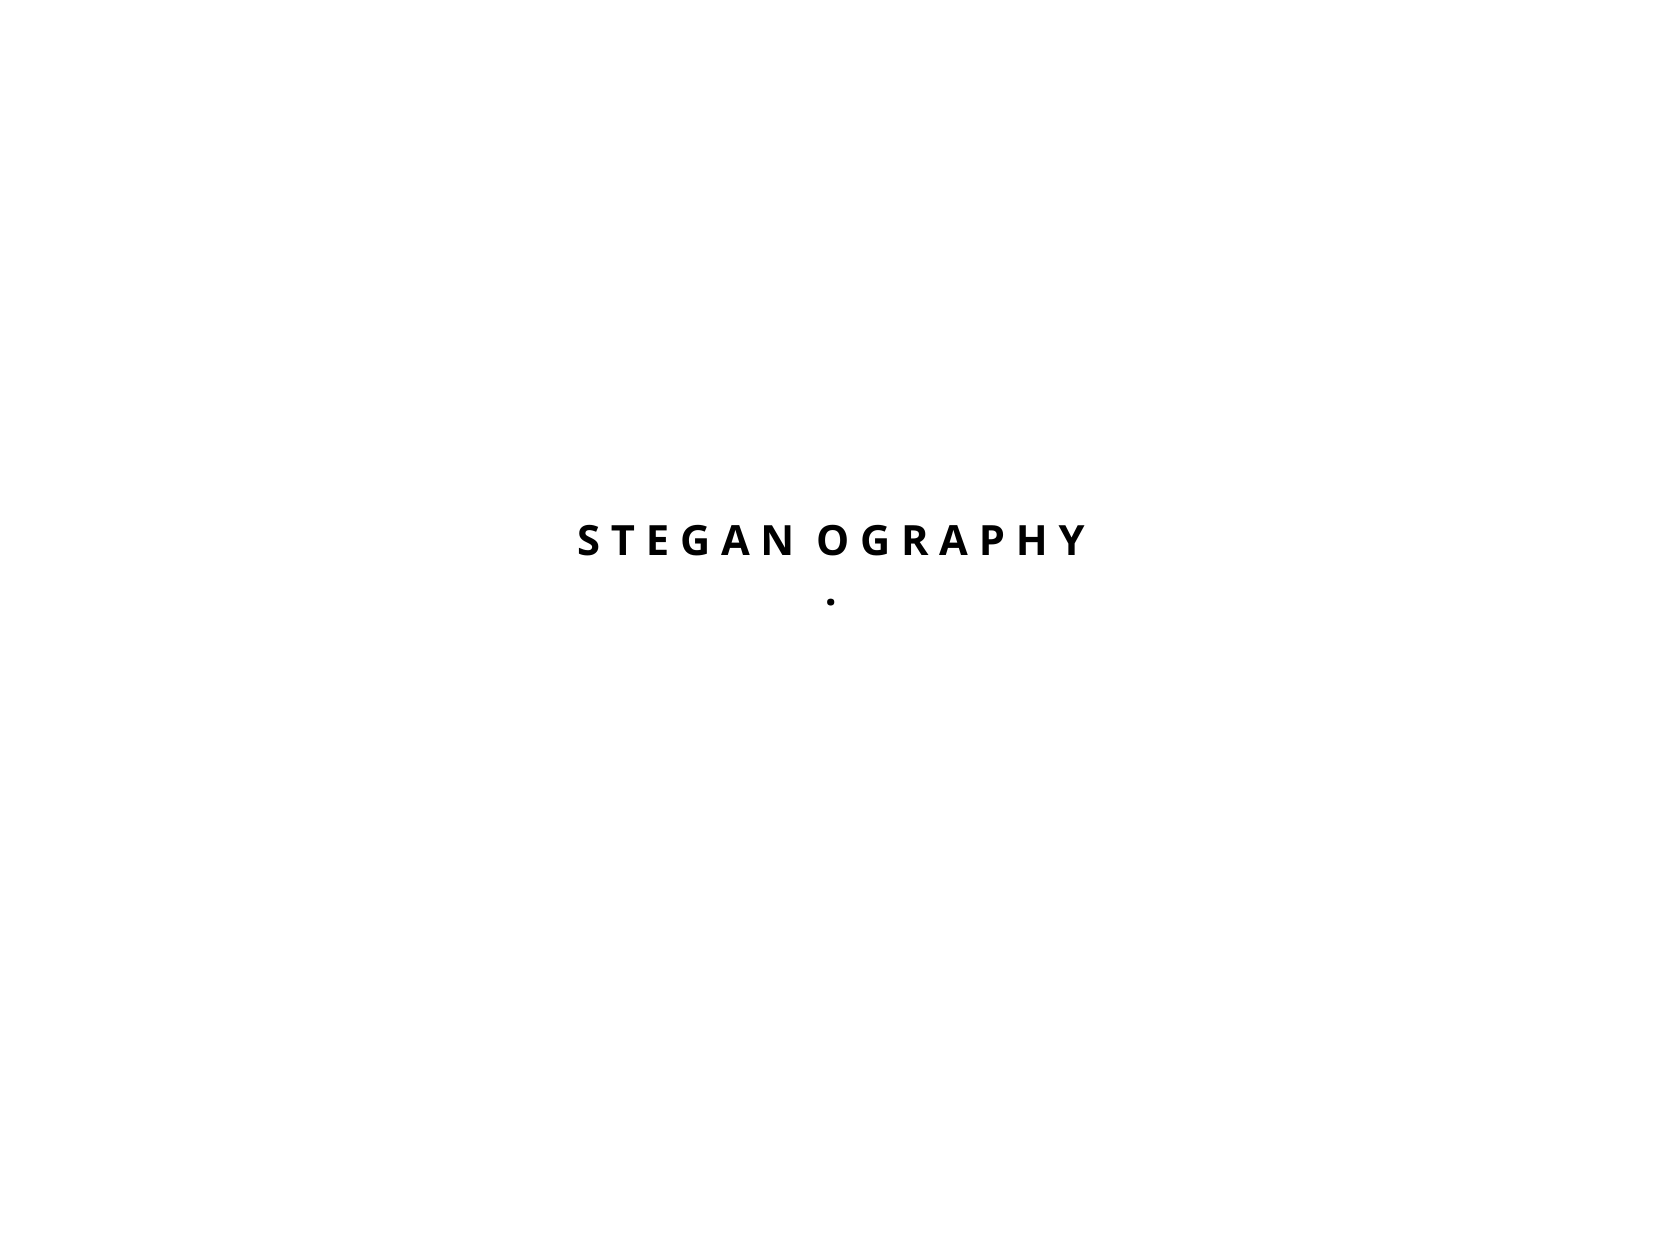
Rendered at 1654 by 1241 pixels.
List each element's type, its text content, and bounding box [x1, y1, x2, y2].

text_box S T E G A N O G R A P H Y . [86, 450, 1575, 677]
